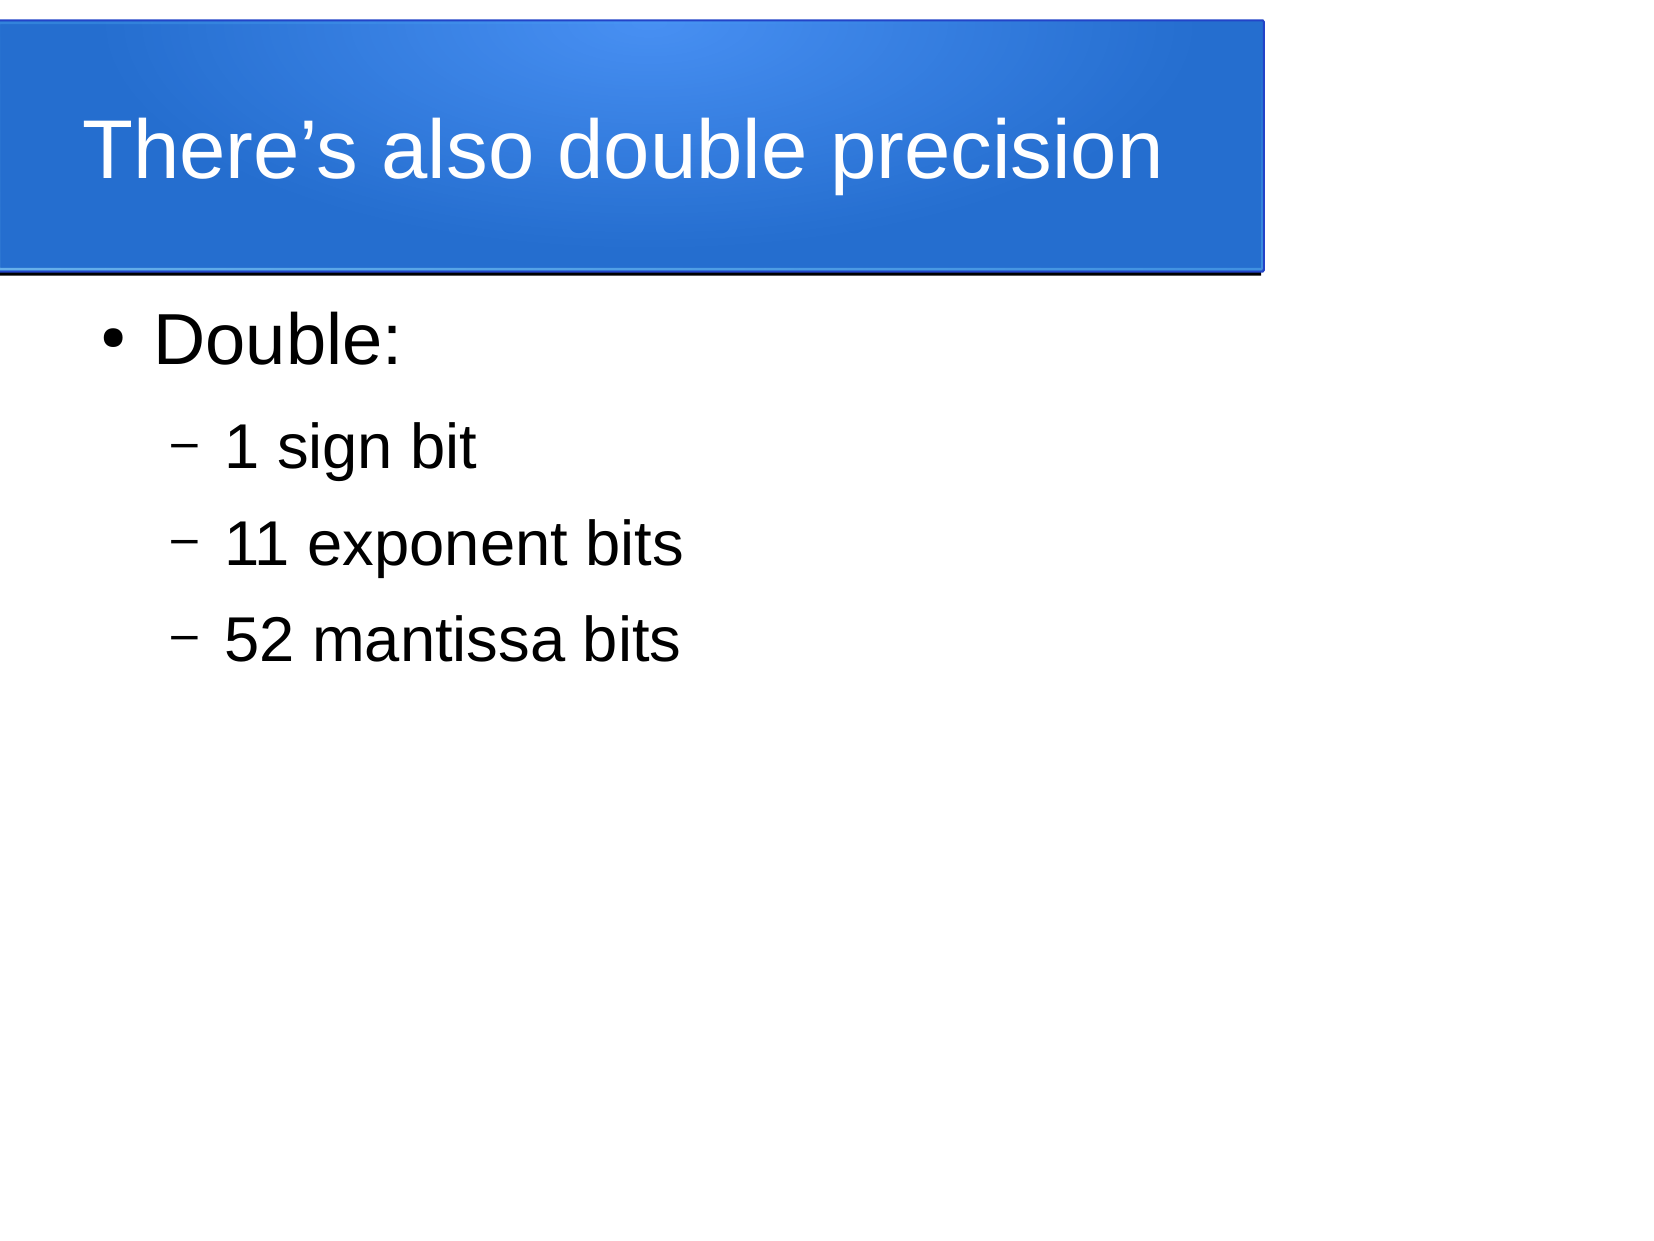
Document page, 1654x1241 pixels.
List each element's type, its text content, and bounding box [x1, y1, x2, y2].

list Double: 1 sign bit 11 exponent bits 52 mantissa bits [82, 299, 1571, 1019]
title There’s also double precision [82, 47, 1235, 252]
